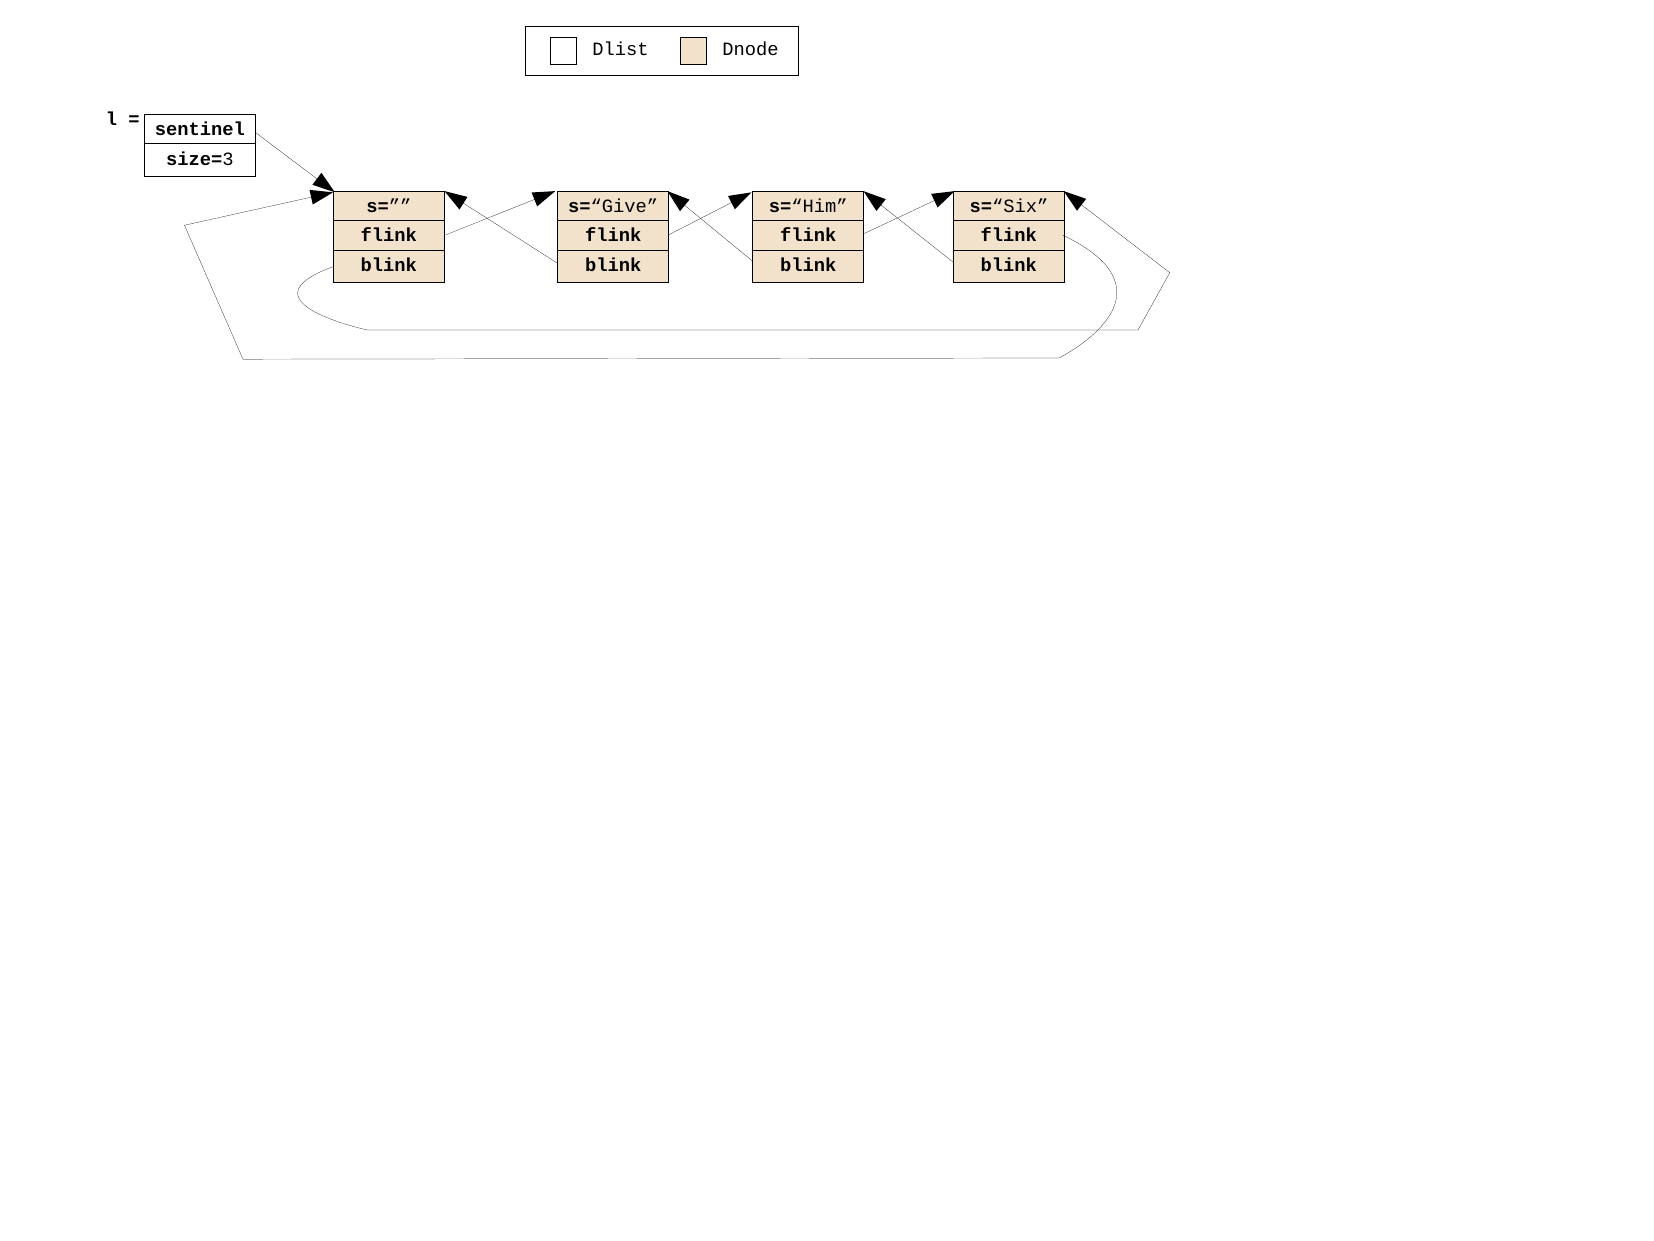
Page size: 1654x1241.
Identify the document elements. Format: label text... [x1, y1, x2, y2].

text_box flink [953, 220, 1065, 250]
text_box s=”” [333, 191, 445, 220]
text_box s=“Him” [752, 191, 864, 220]
text_box blink [557, 250, 669, 283]
text_box sentinel [144, 114, 256, 143]
text_box blink [333, 250, 445, 283]
text_box s=“Give” [557, 191, 669, 220]
text_box Dlist [577, 32, 664, 69]
text_box flink [333, 220, 445, 250]
text_box Dnode [707, 32, 794, 69]
text_box s=“Six” [953, 191, 1065, 220]
text_box flink [752, 220, 864, 250]
text_box blink [953, 250, 1065, 283]
text_box size=3 [144, 143, 256, 177]
text_box blink [752, 250, 864, 283]
text_box flink [557, 220, 669, 250]
text_box [525, 26, 799, 76]
text_box l = [91, 102, 155, 139]
